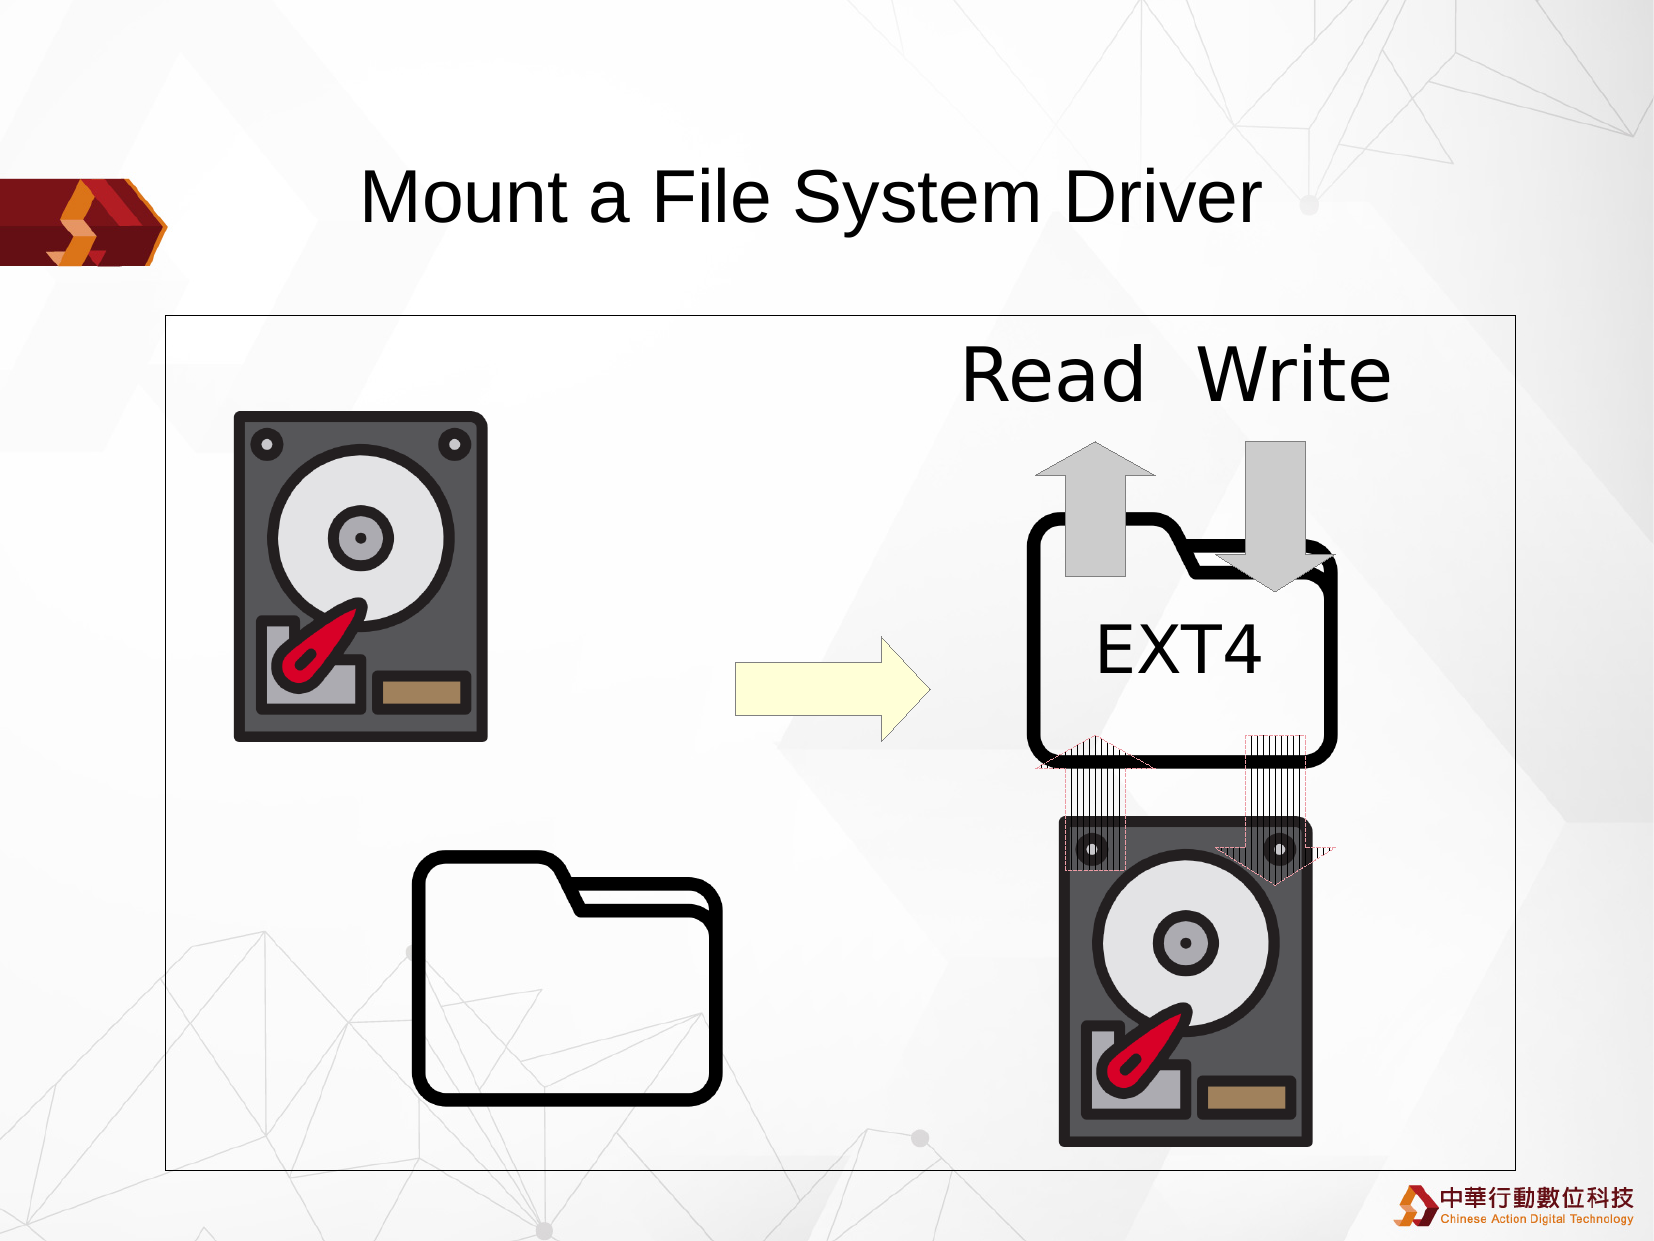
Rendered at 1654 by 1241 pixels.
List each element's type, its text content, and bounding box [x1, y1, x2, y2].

text_box [1215, 441, 1336, 592]
title Mount a File System Driver [118, 112, 1506, 281]
text_box Read Write [945, 324, 1426, 427]
text_box EXT4 [1080, 604, 1306, 697]
text_box [735, 636, 931, 742]
text_box [1215, 735, 1336, 886]
picture [0, 0, 1654, 1241]
text_box [1035, 441, 1156, 577]
text_box [1035, 735, 1156, 871]
